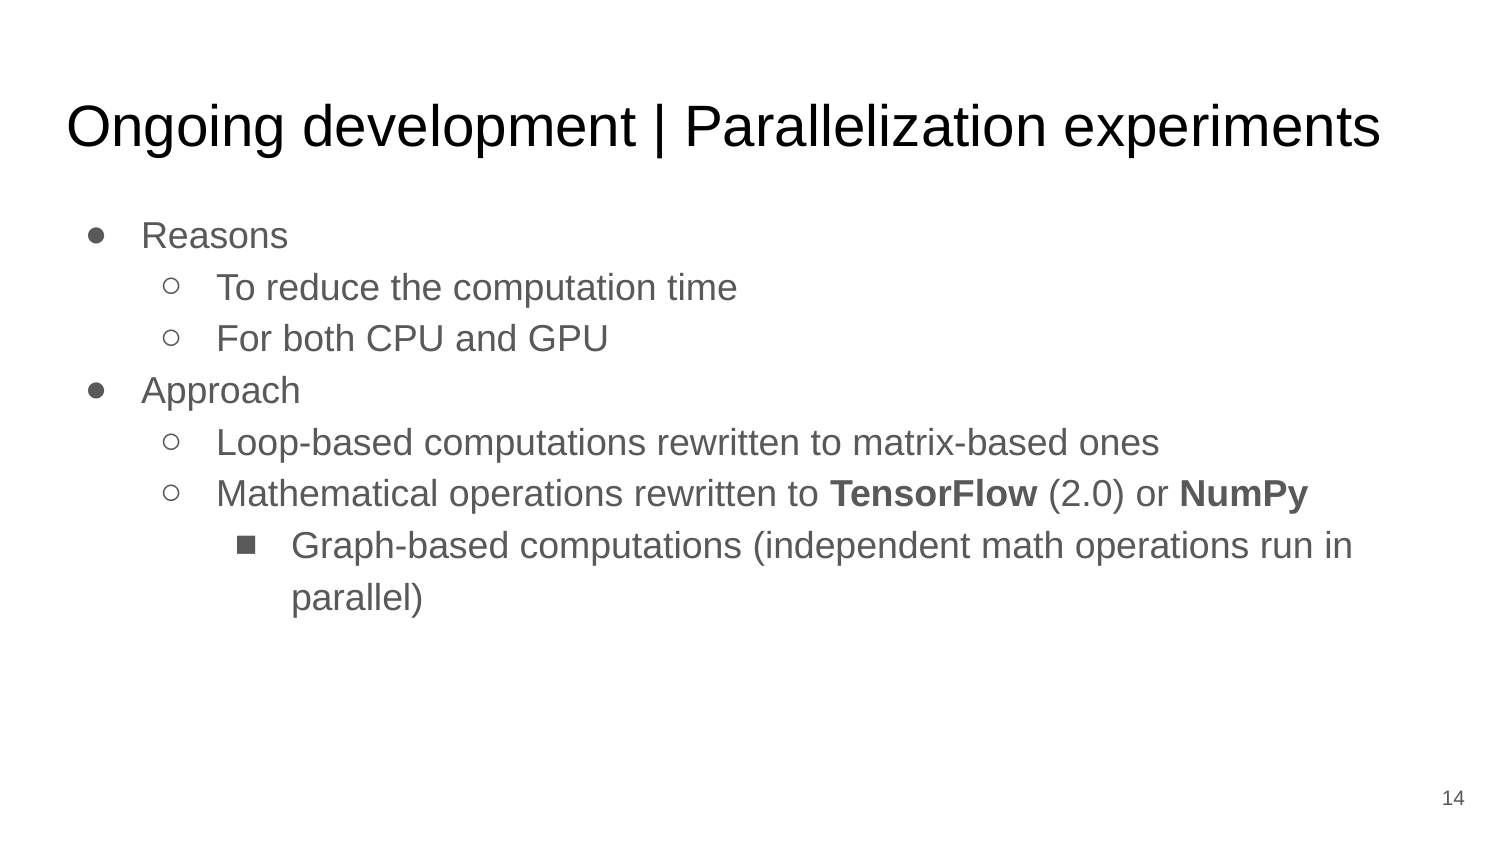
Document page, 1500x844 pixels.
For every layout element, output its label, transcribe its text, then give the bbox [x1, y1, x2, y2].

slide_number <number> [1389, 764, 1480, 830]
list Reasons To reduce the computation time For both CPU and GPU Approach Loop-based computations rewritten to matrix-based ones Mathematical operations rewritten to TensorFlow (2.0) or NumPy Graph-based computations (independent math operations run in parallel) [51, 189, 1449, 750]
title Ongoing development | Parallelization experiments [51, 72, 1449, 167]
